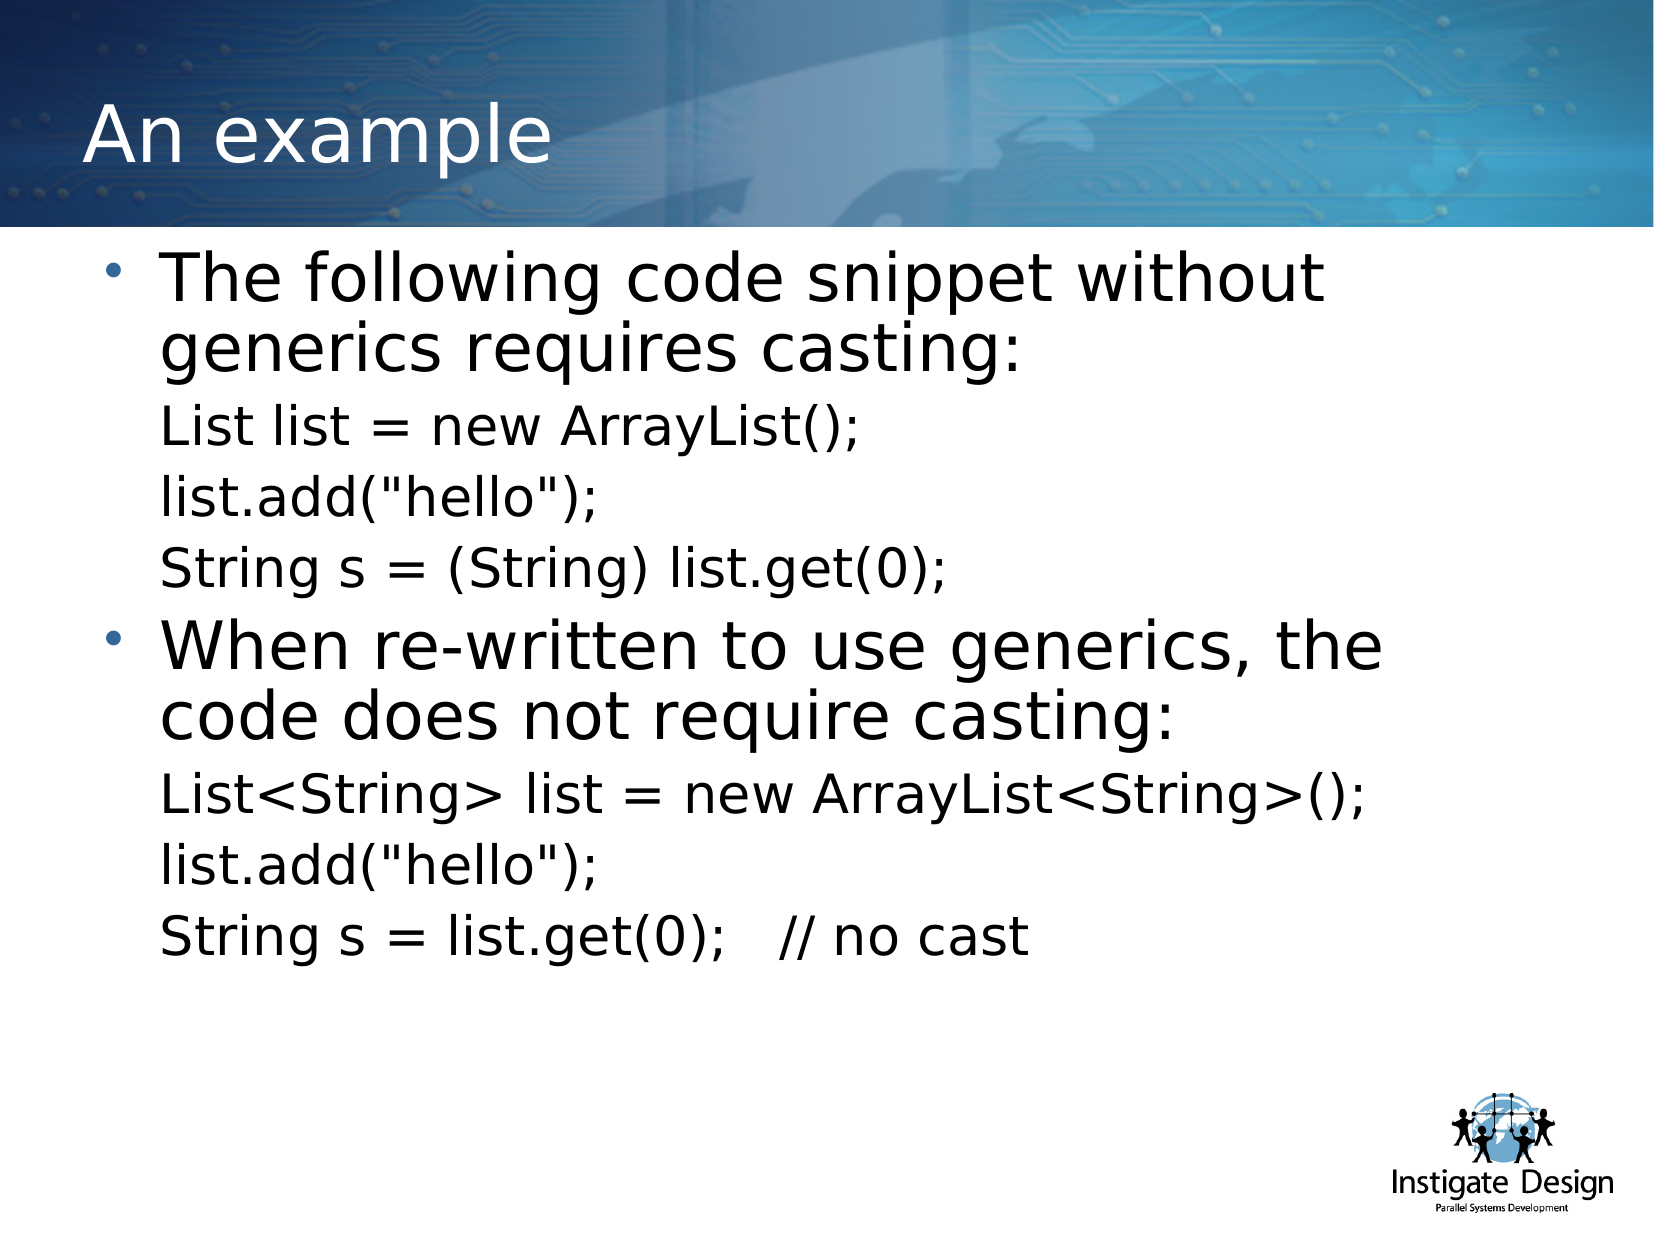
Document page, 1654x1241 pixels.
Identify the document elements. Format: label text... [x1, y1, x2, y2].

list The following code snippet without generics requires casting: List list = new ArrayList(); list.add("hello"); String s = (String) list.get(0); When re-written to use generics, the code does not require casting: List<String> list = new ArrayList<String>(); list.add("hello"); String s = list.get(0); // no cast [48, 245, 1568, 1131]
picture [0, 0, 1654, 227]
title An example [82, 49, 1570, 228]
picture [1393, 1093, 1613, 1213]
